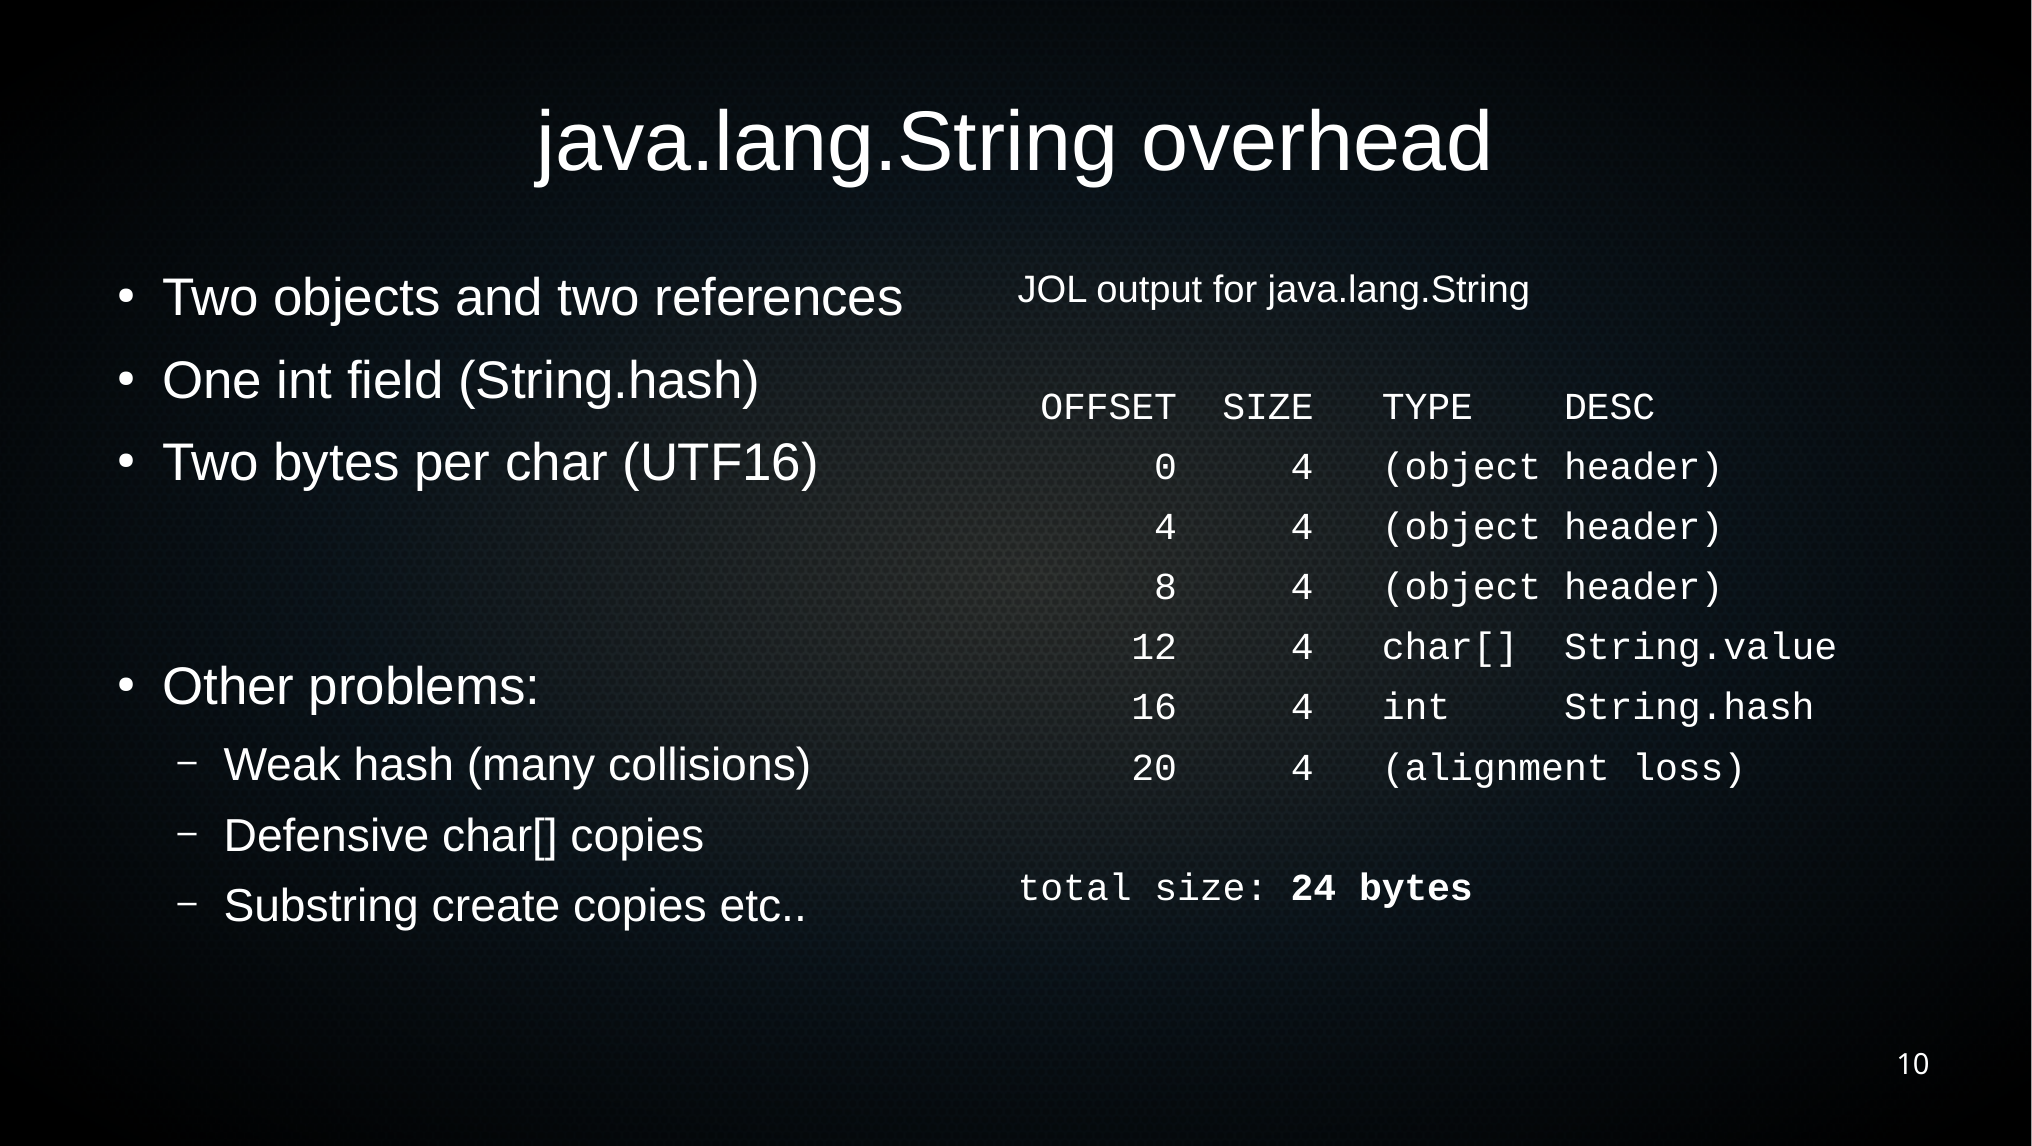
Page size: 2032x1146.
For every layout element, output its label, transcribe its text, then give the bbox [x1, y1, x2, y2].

list JOL output for java.lang.String OFFSET SIZE TYPE DESC 0 4 (object header) 4 4 (object header) 8 4 (object header) 12 4 char[] String.value 16 4 int String.hash 20 4 (alignment loss) total size: 24 bytes [1017, 268, 1891, 933]
title java.lang.String overhead [101, 45, 1930, 237]
picture [0, 0, 2032, 1146]
list Two objects and two references One int field (String.hash) Two bytes per char (UTF16) Other problems: Weak hash (many collisions) Defensive char[] copies Substring create copies etc.. [101, 268, 974, 933]
